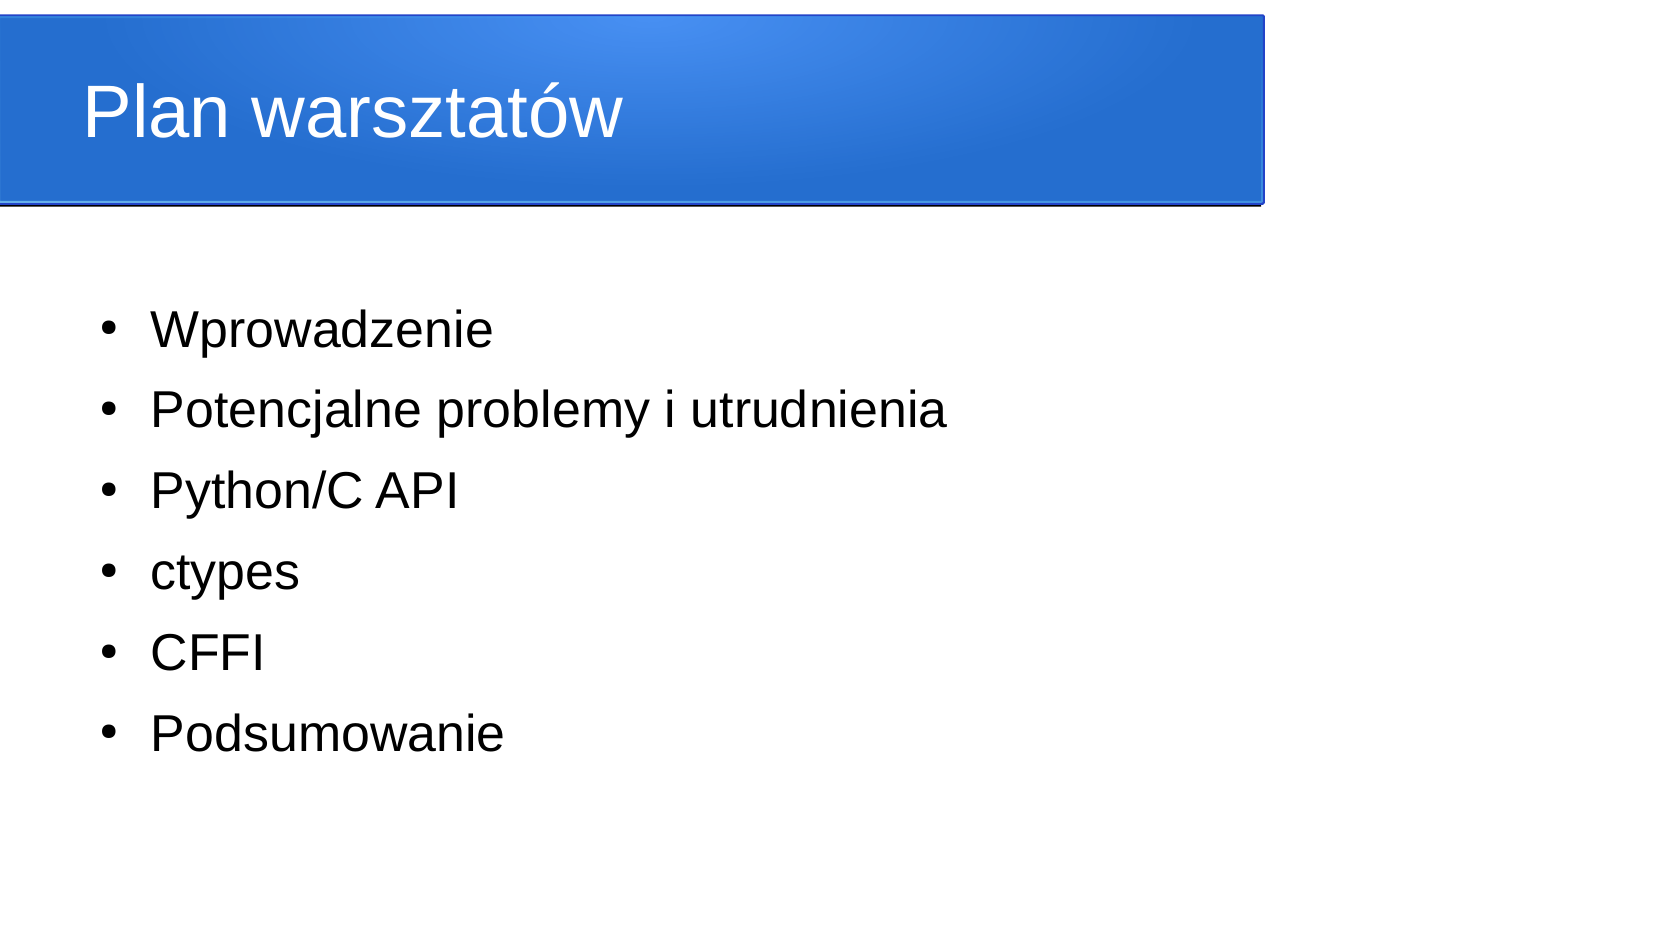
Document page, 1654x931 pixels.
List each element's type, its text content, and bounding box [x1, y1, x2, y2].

title Plan warsztatów [82, 35, 1235, 189]
list Wprowadzenie Potencjalne problemy i utrudnienia Python/C API ctypes CFFI Podsumowanie [82, 300, 1571, 764]
